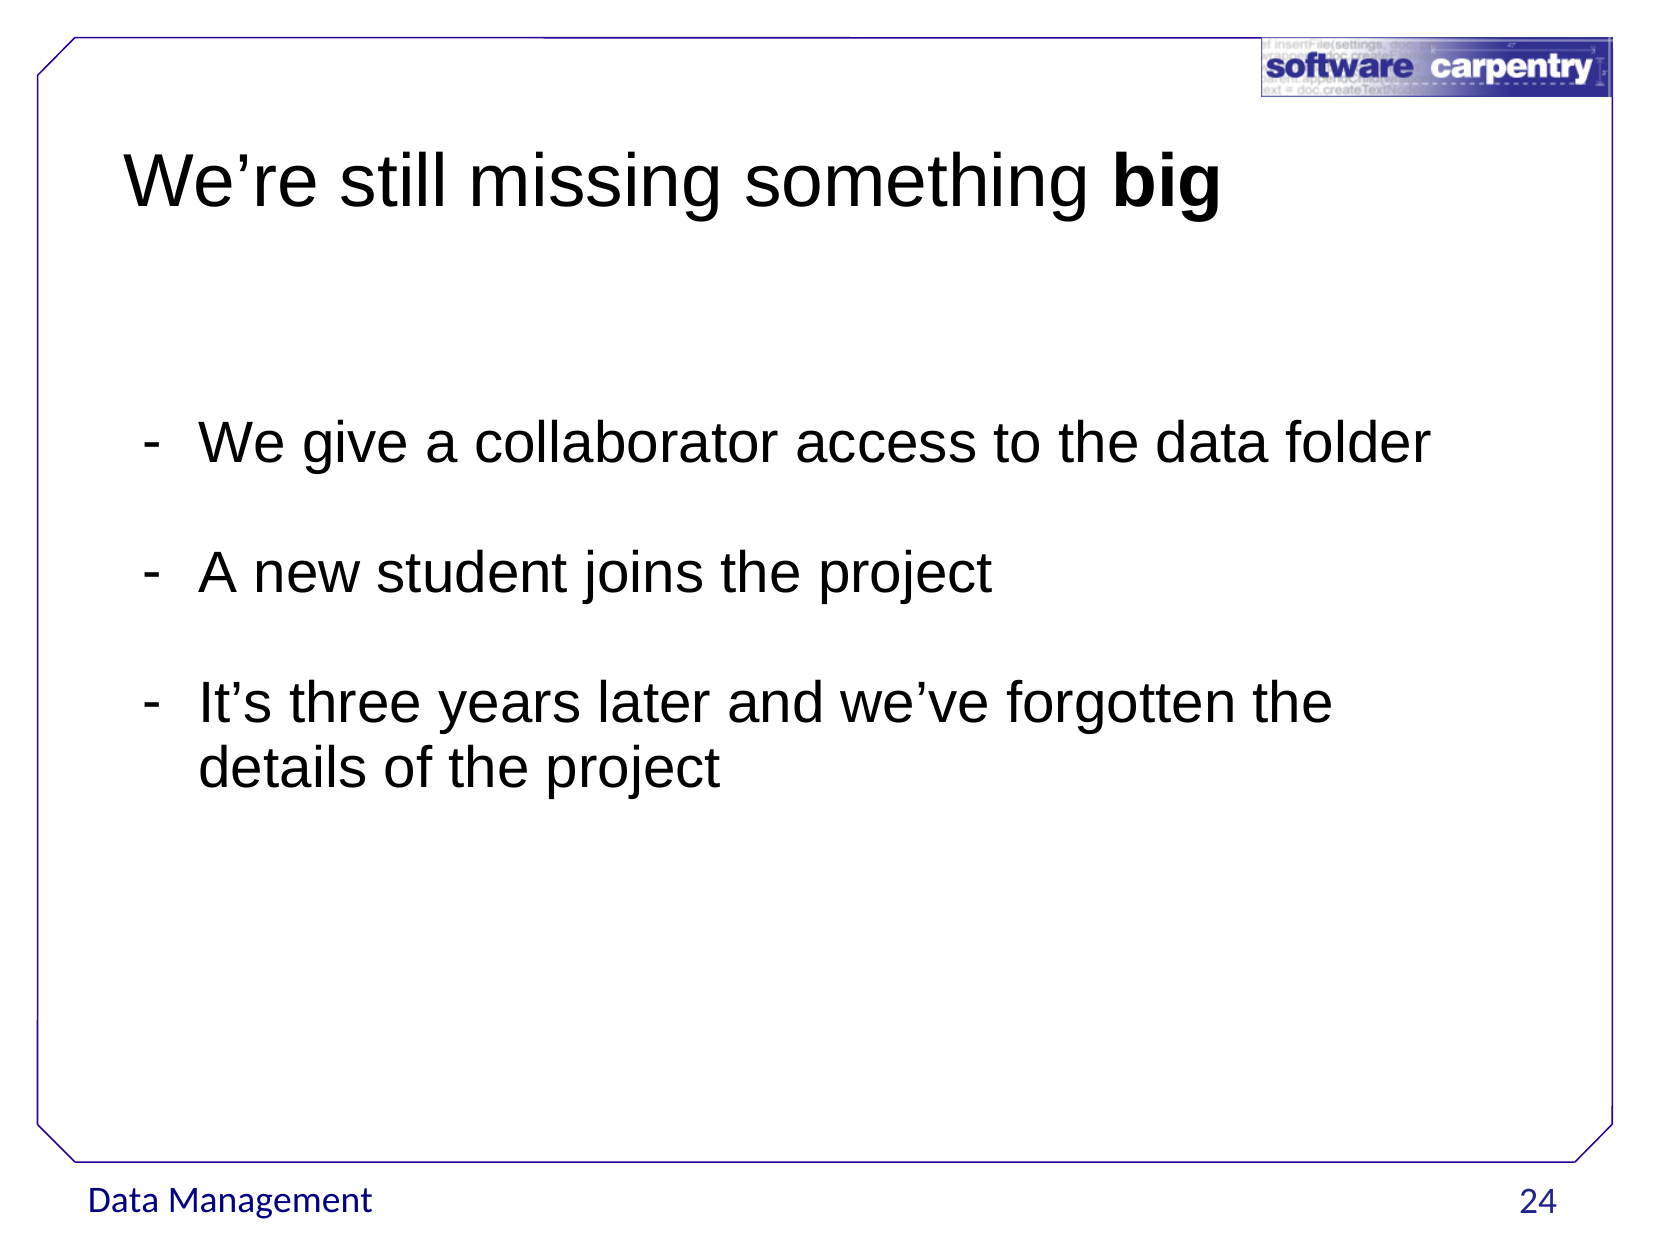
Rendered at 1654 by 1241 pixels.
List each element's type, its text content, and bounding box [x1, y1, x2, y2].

text_box <number> [1185, 1168, 1572, 1235]
picture [1261, 37, 1613, 97]
text_box We give a collaborator access to the data folder A new student joins the project It’s three years later and we’ve forgotten the details of the project [127, 402, 1508, 809]
text_box We’re still missing something big [108, 132, 1555, 232]
